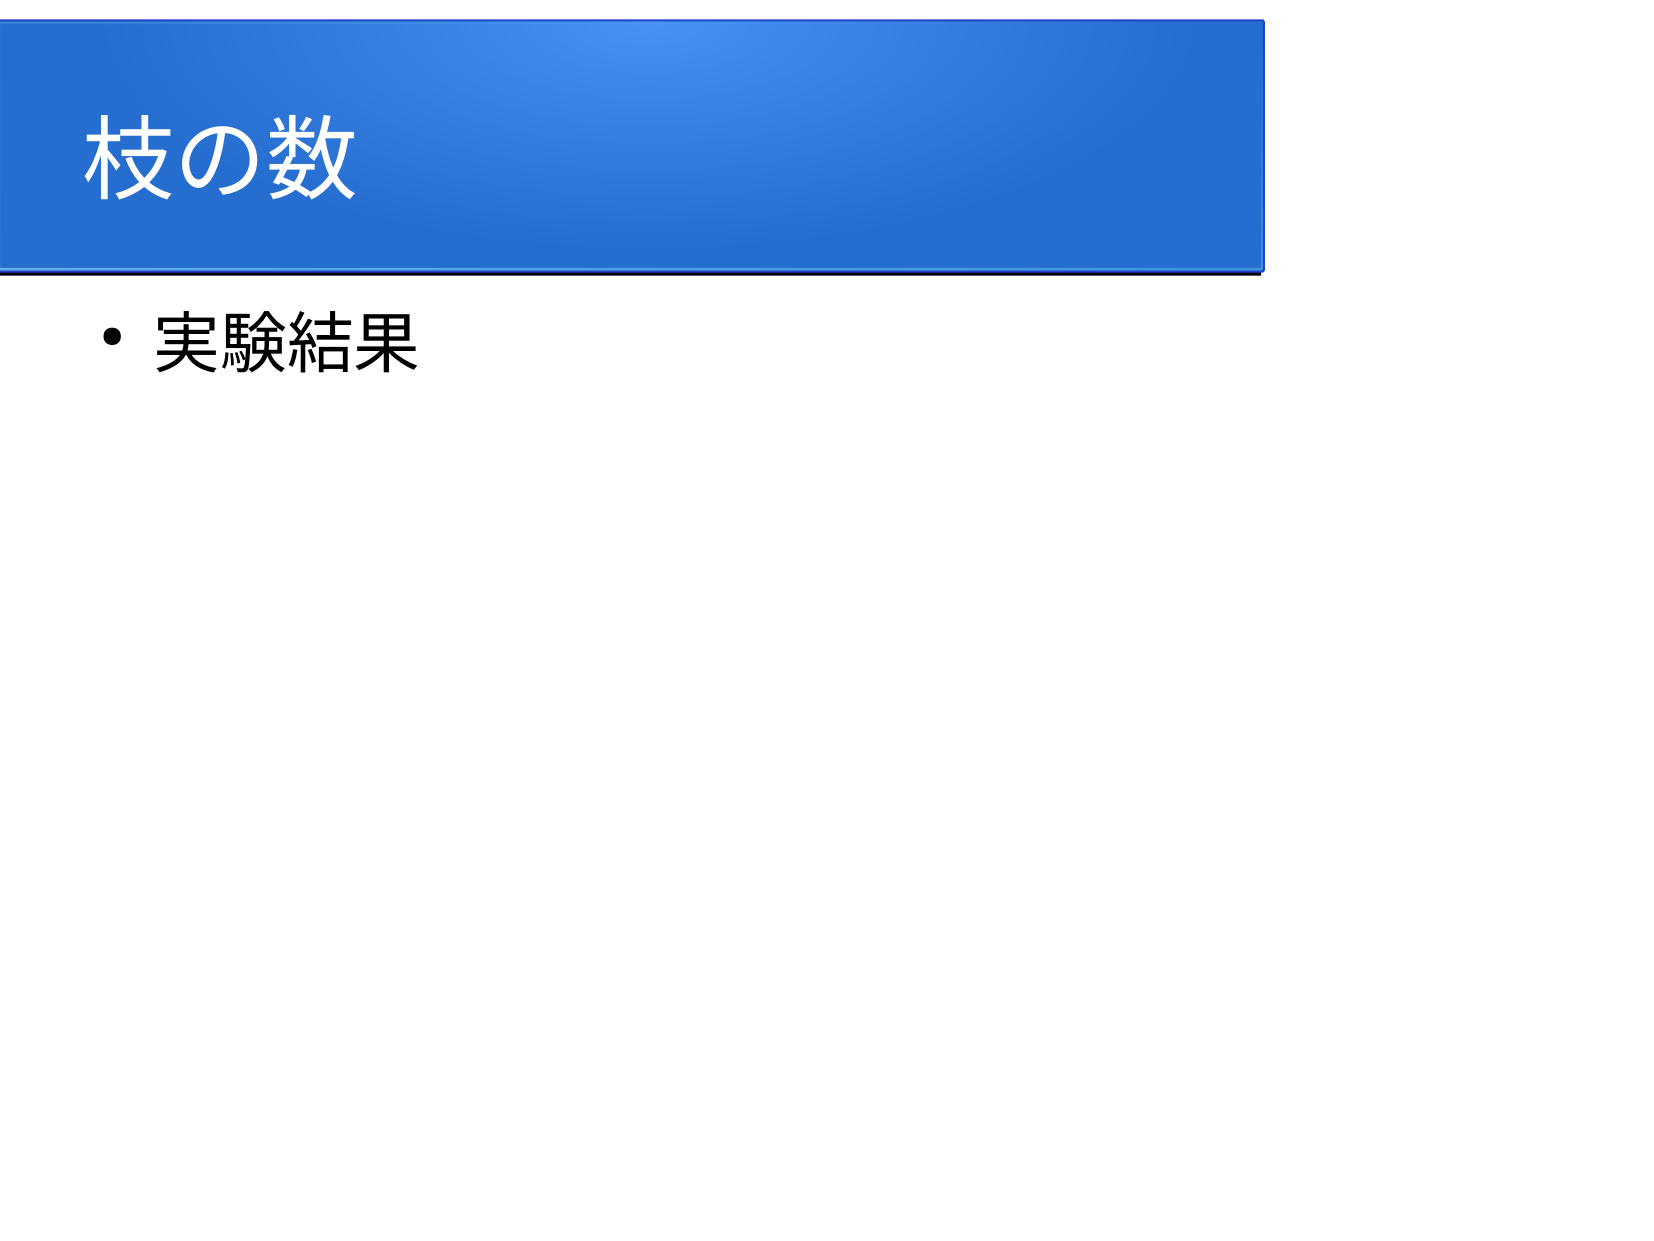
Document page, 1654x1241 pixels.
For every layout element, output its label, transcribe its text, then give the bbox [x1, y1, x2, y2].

list 実験結果 [82, 290, 1538, 1010]
title 枝の数 [82, 49, 1250, 257]
